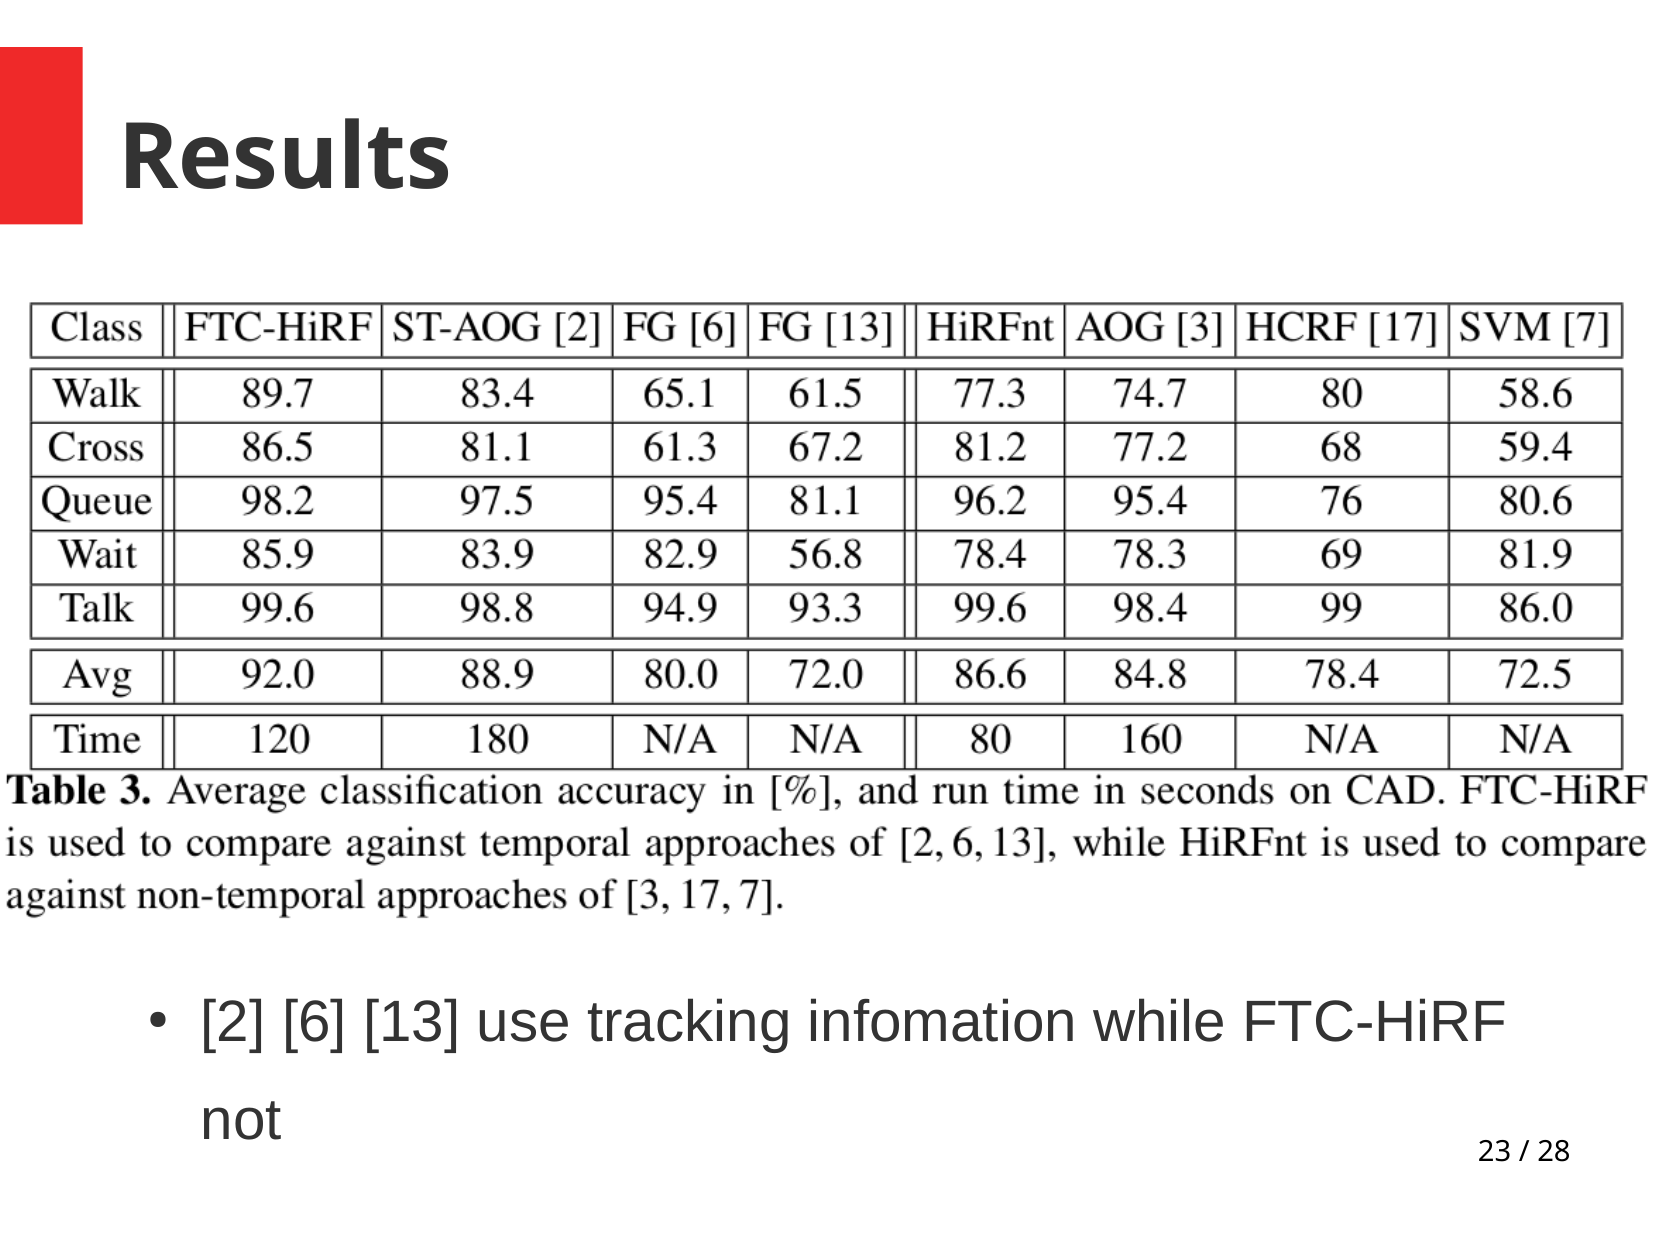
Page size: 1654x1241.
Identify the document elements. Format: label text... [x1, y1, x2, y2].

title Results [118, 49, 1571, 257]
list [2] [6] [13] use tracking infomation while FTC-HiRF not [129, 956, 1536, 1123]
picture [0, 280, 1654, 928]
